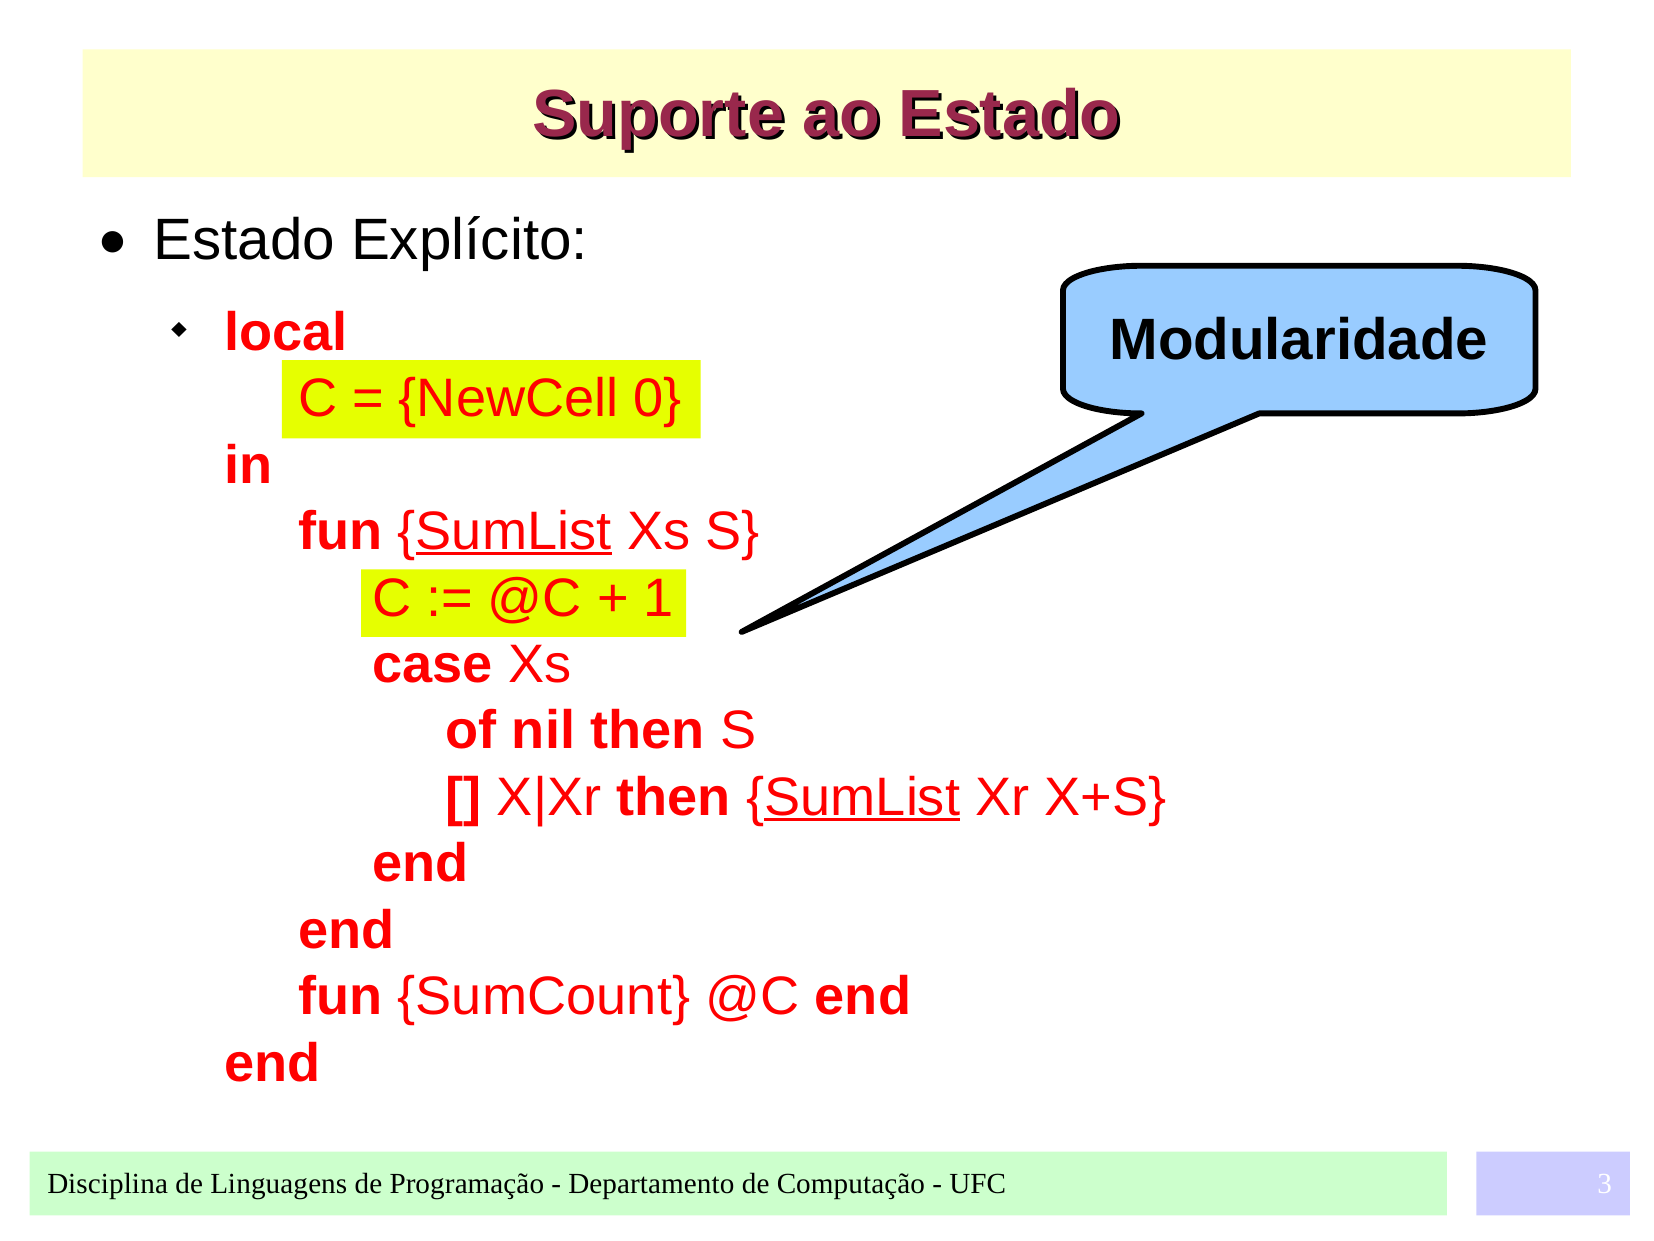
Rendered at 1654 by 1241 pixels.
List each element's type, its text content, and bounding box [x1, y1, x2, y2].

text_box Modularidade [741, 265, 1536, 632]
title Suporte ao Estado [82, 49, 1571, 178]
list Estado Explícito: local C = {NewCell 0} in fun {SumList Xs S} C := @C + 1 case Xs of nil then S [] X|Xr then {SumList Xr X+S} end end fun {SumCount} @C end end [82, 206, 1571, 1176]
